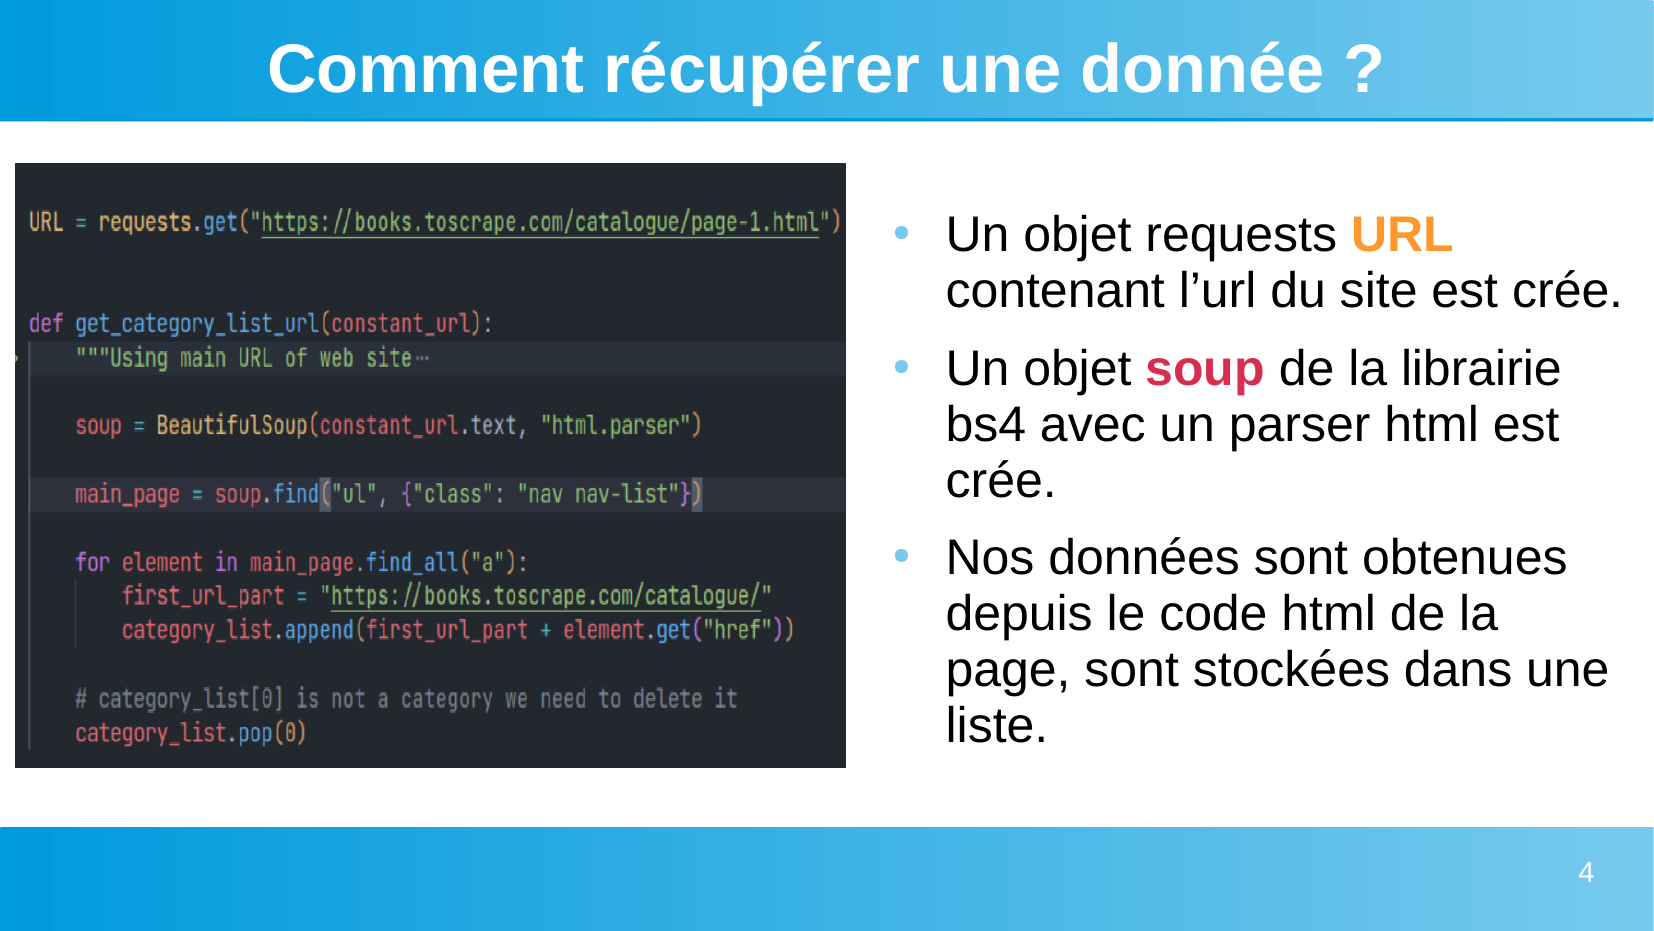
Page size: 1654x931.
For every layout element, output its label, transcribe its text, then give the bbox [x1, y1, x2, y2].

picture [15, 163, 846, 768]
title Comment récupérer une donnée ? [59, 29, 1595, 108]
list Un objet requests URL contenant l’url du site est crée. Un objet soup de la librairie bs4 avec un parser html est crée. Nos données sont obtenues depuis le code html de la page, sont stockées dans une liste. [874, 206, 1625, 739]
